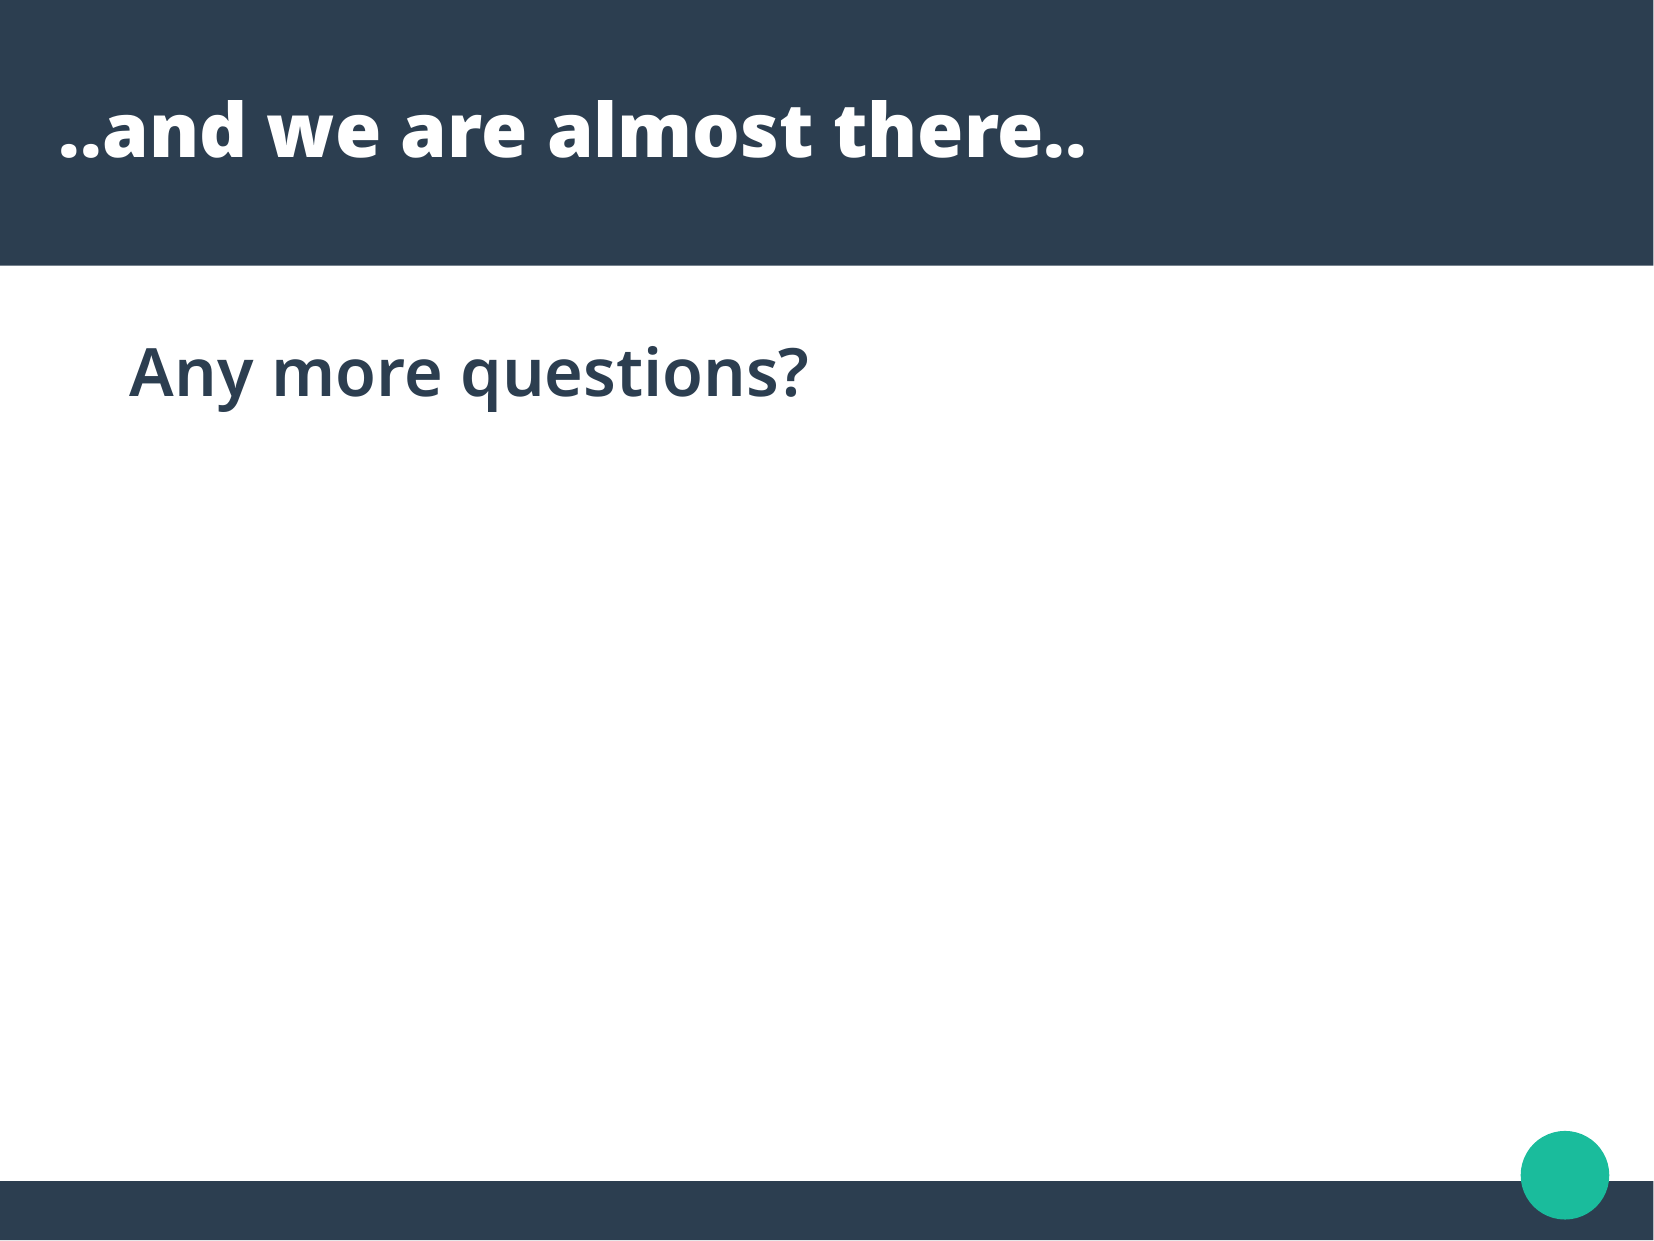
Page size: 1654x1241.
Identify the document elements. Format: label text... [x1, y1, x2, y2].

title ..and we are almost there.. [59, 49, 1595, 207]
list Any more questions? [59, 324, 1595, 1152]
